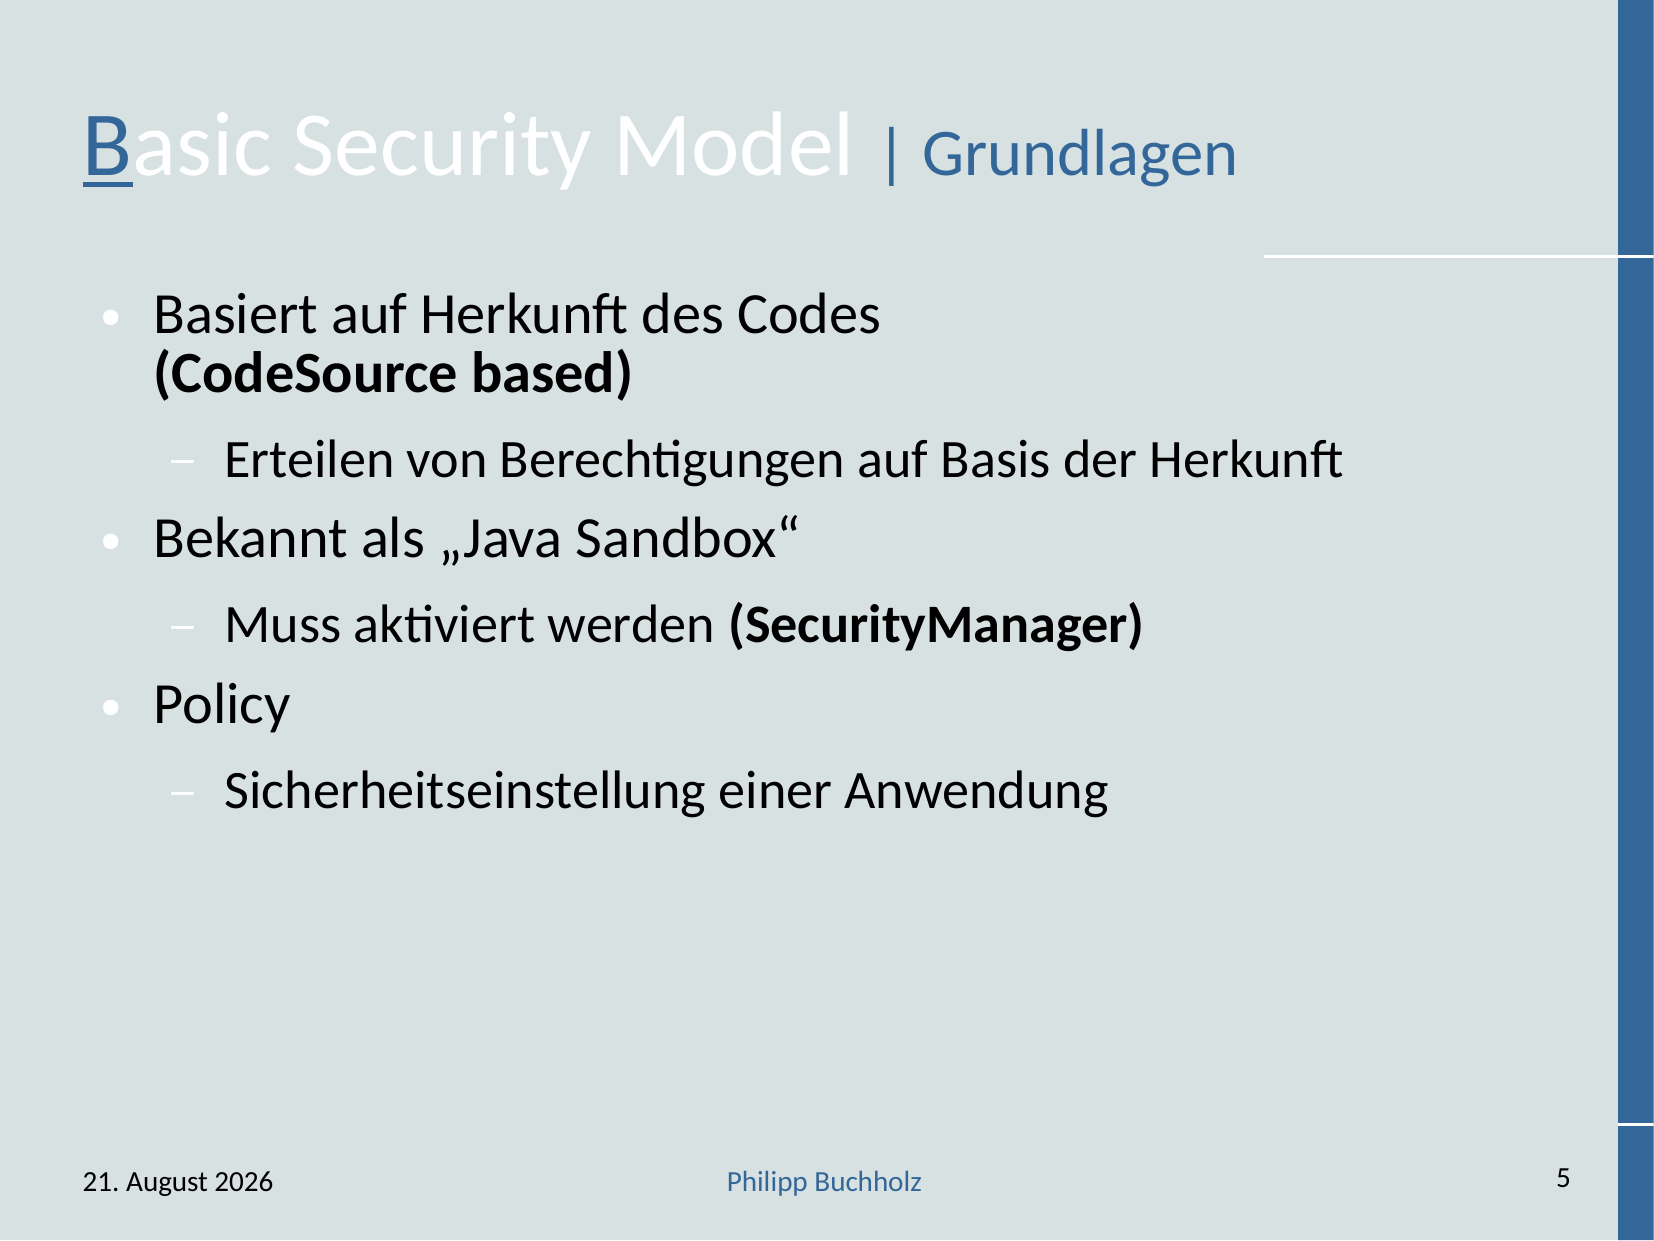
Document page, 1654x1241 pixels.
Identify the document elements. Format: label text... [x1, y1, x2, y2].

title Basic Security Model | Grundlagen [82, 49, 1571, 257]
list Basiert auf Herkunft des Codes (CodeSource based) Erteilen von Berechtigungen auf Basis der Herkunft Bekannt als „Java Sandbox“ Muss aktiviert werden (SecurityManager) Policy Sicherheitseinstellung einer Anwendung [82, 290, 1571, 1109]
